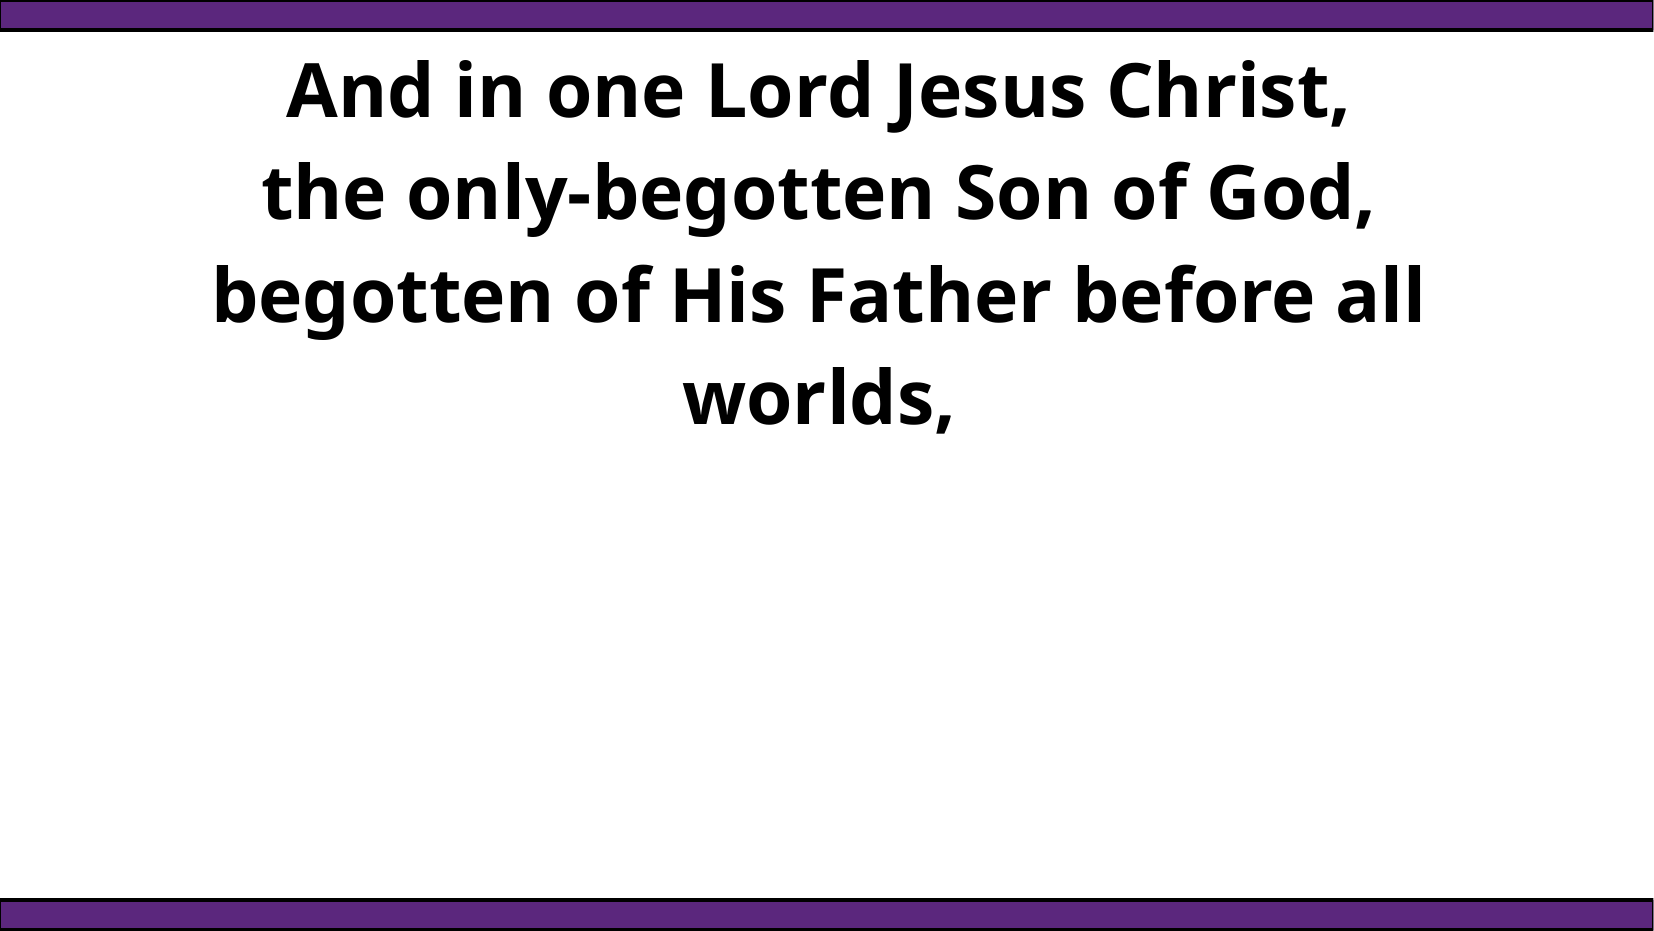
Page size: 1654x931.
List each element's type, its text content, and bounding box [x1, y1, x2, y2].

text_box And in one Lord Jesus Christ, the only-begotten Son of God, begotten of His Father before all worlds, [60, 30, 1579, 345]
text_box [0, 900, 1654, 931]
text_box [0, 0, 1654, 31]
